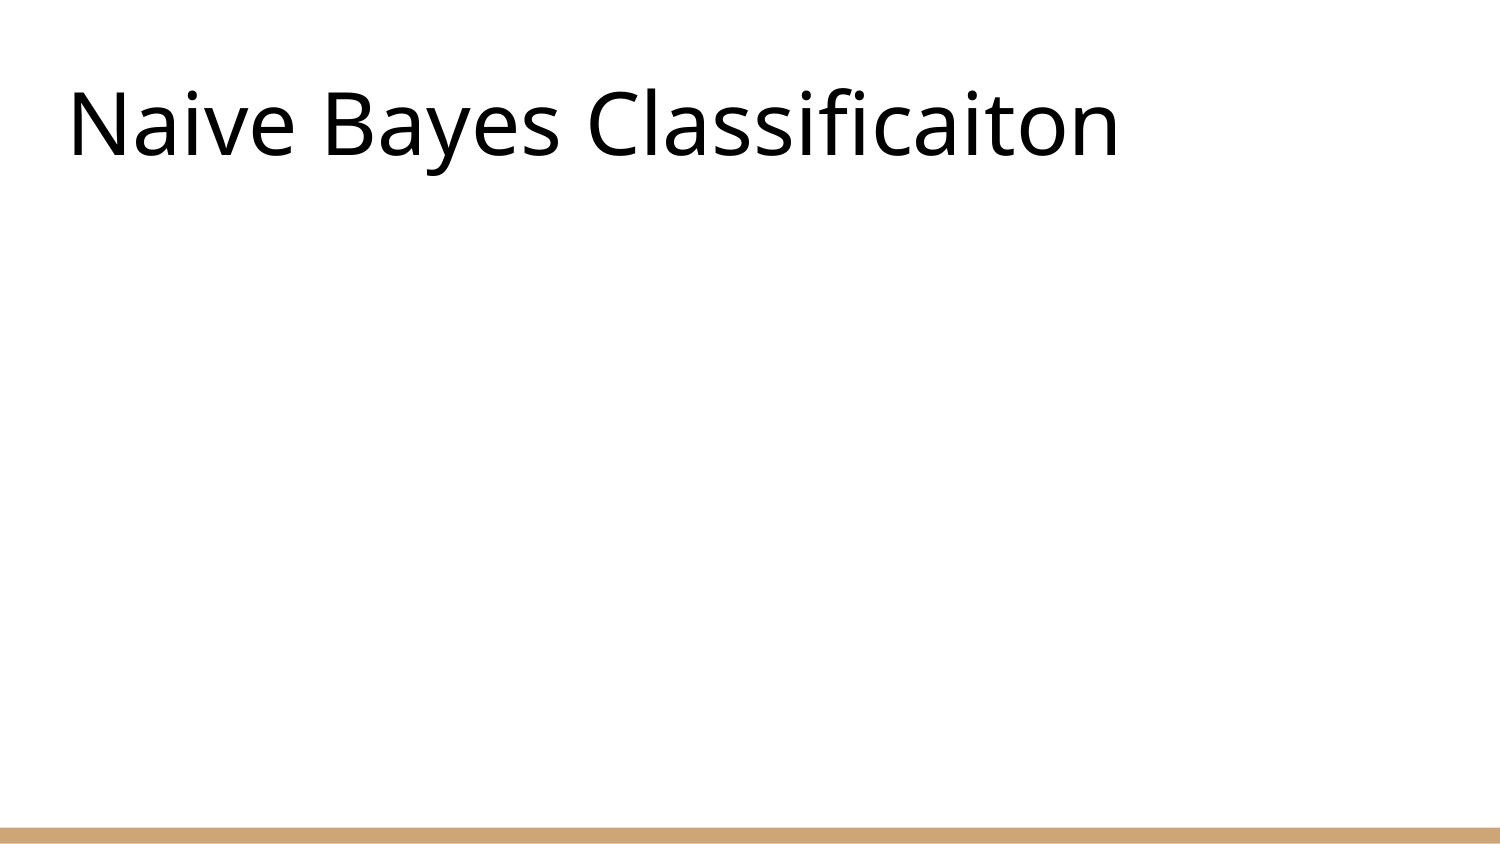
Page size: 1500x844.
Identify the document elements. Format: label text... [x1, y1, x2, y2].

title Naive Bayes Classificaiton [51, 51, 1449, 189]
